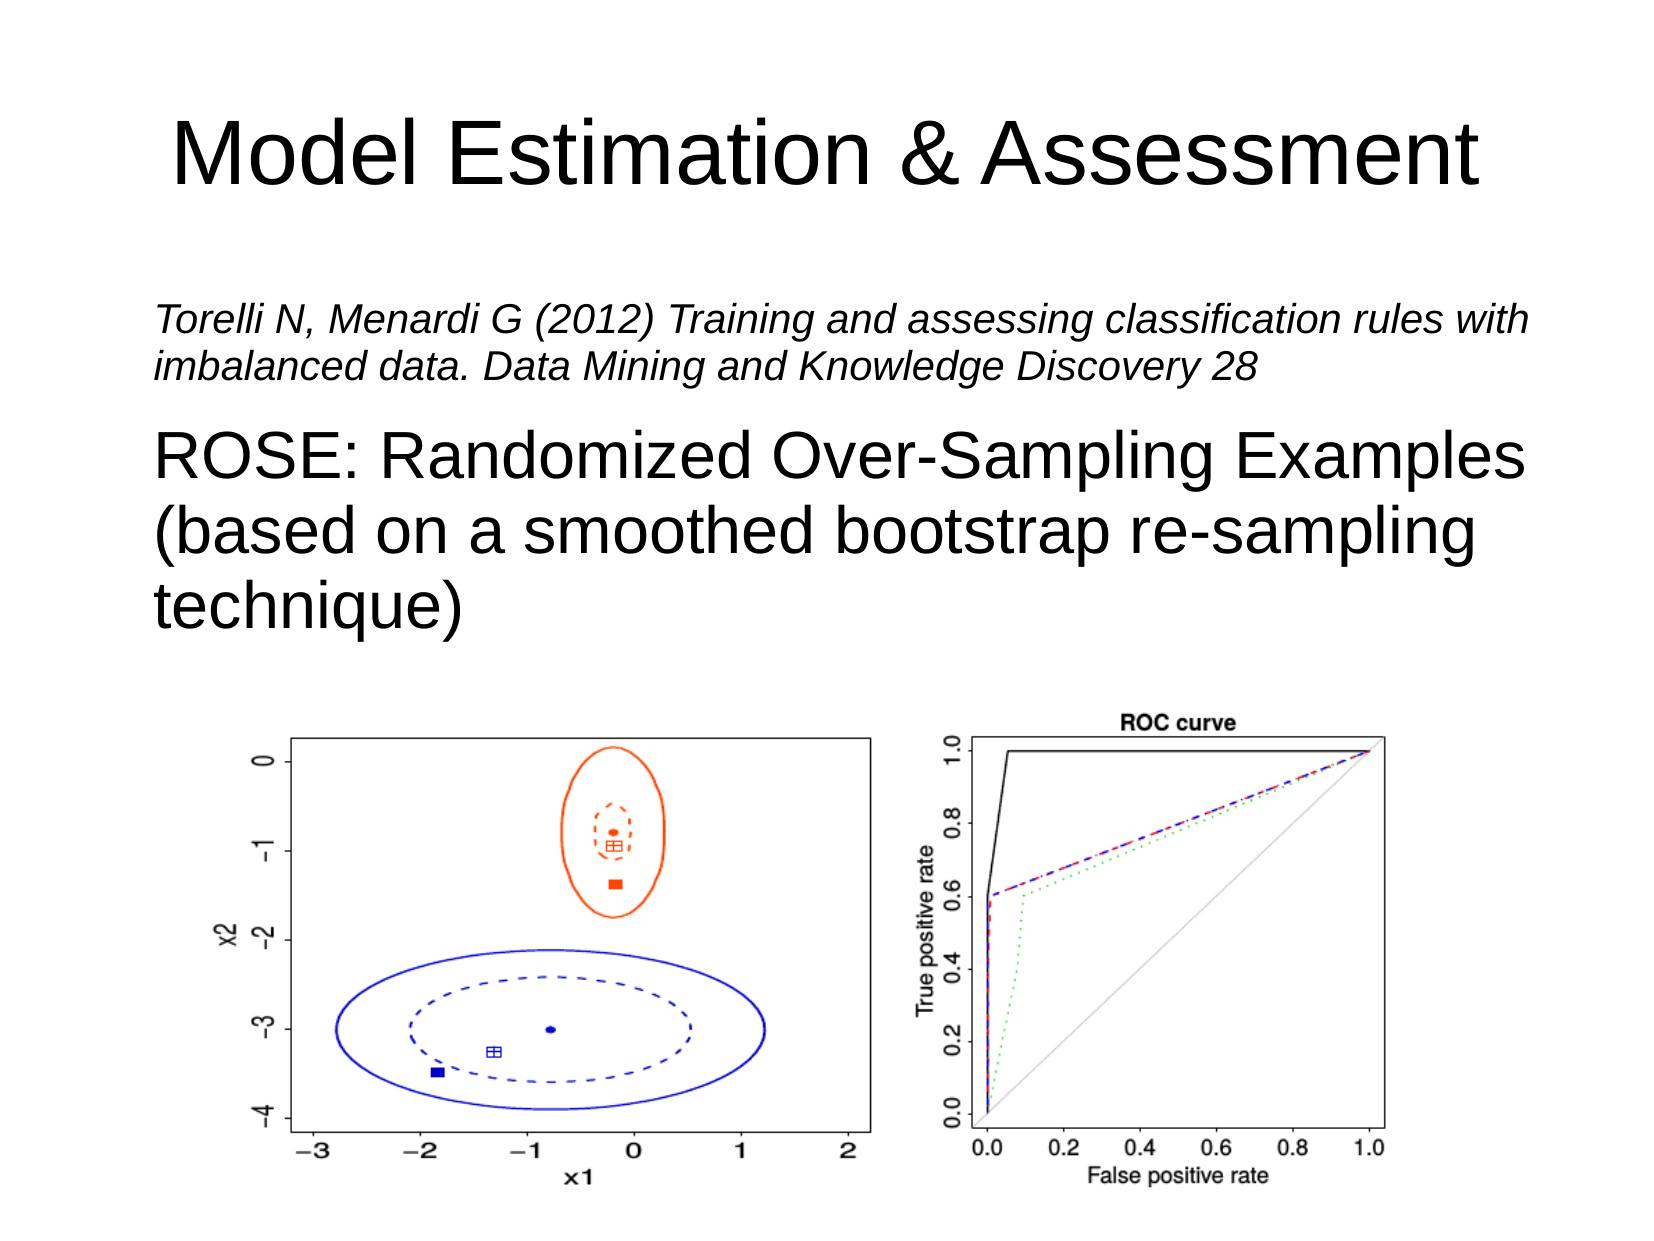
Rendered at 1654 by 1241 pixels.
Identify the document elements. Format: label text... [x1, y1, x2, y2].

picture [210, 689, 1444, 1200]
list Torelli N, Menardi G (2012) Training and assessing classification rules with imbalanced data. Data Mining and Knowledge Discovery 28 ROSE: Randomized Over-Sampling Examples (based on a smoothed bootstrap re-sampling technique) [82, 296, 1571, 1016]
title Model Estimation & Assessment [82, 49, 1571, 257]
